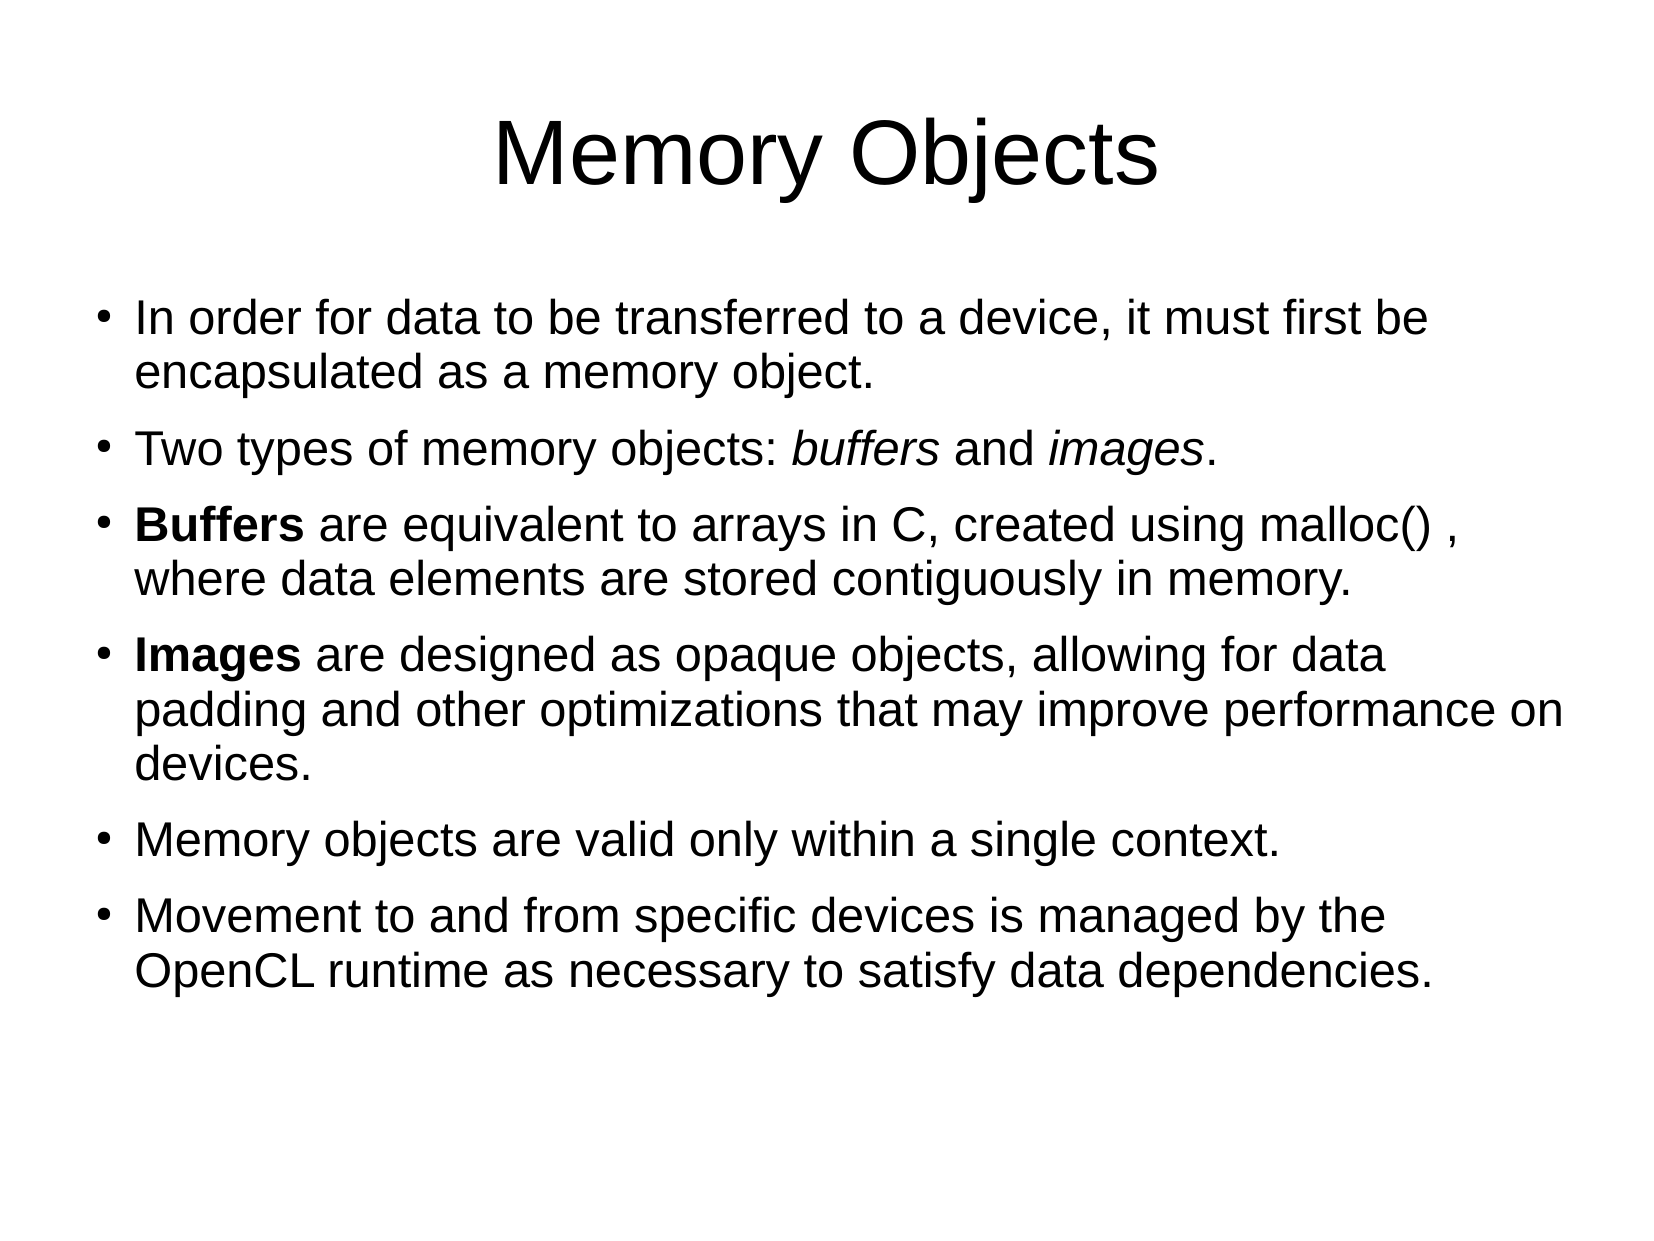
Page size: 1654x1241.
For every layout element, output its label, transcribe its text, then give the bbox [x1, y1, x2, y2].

title Memory Objects [82, 49, 1571, 257]
list In order for data to be transferred to a device, it must first be encapsulated as a memory object. Two types of memory objects: buffers and images. Buffers are equivalent to arrays in C, created using malloc() , where data elements are stored contiguously in memory. Images are designed as opaque objects, allowing for data padding and other optimizations that may improve performance on devices. Memory objects are valid only within a single context. Movement to and from specific devices is managed by the OpenCL runtime as necessary to satisfy data dependencies. [82, 290, 1571, 1010]
